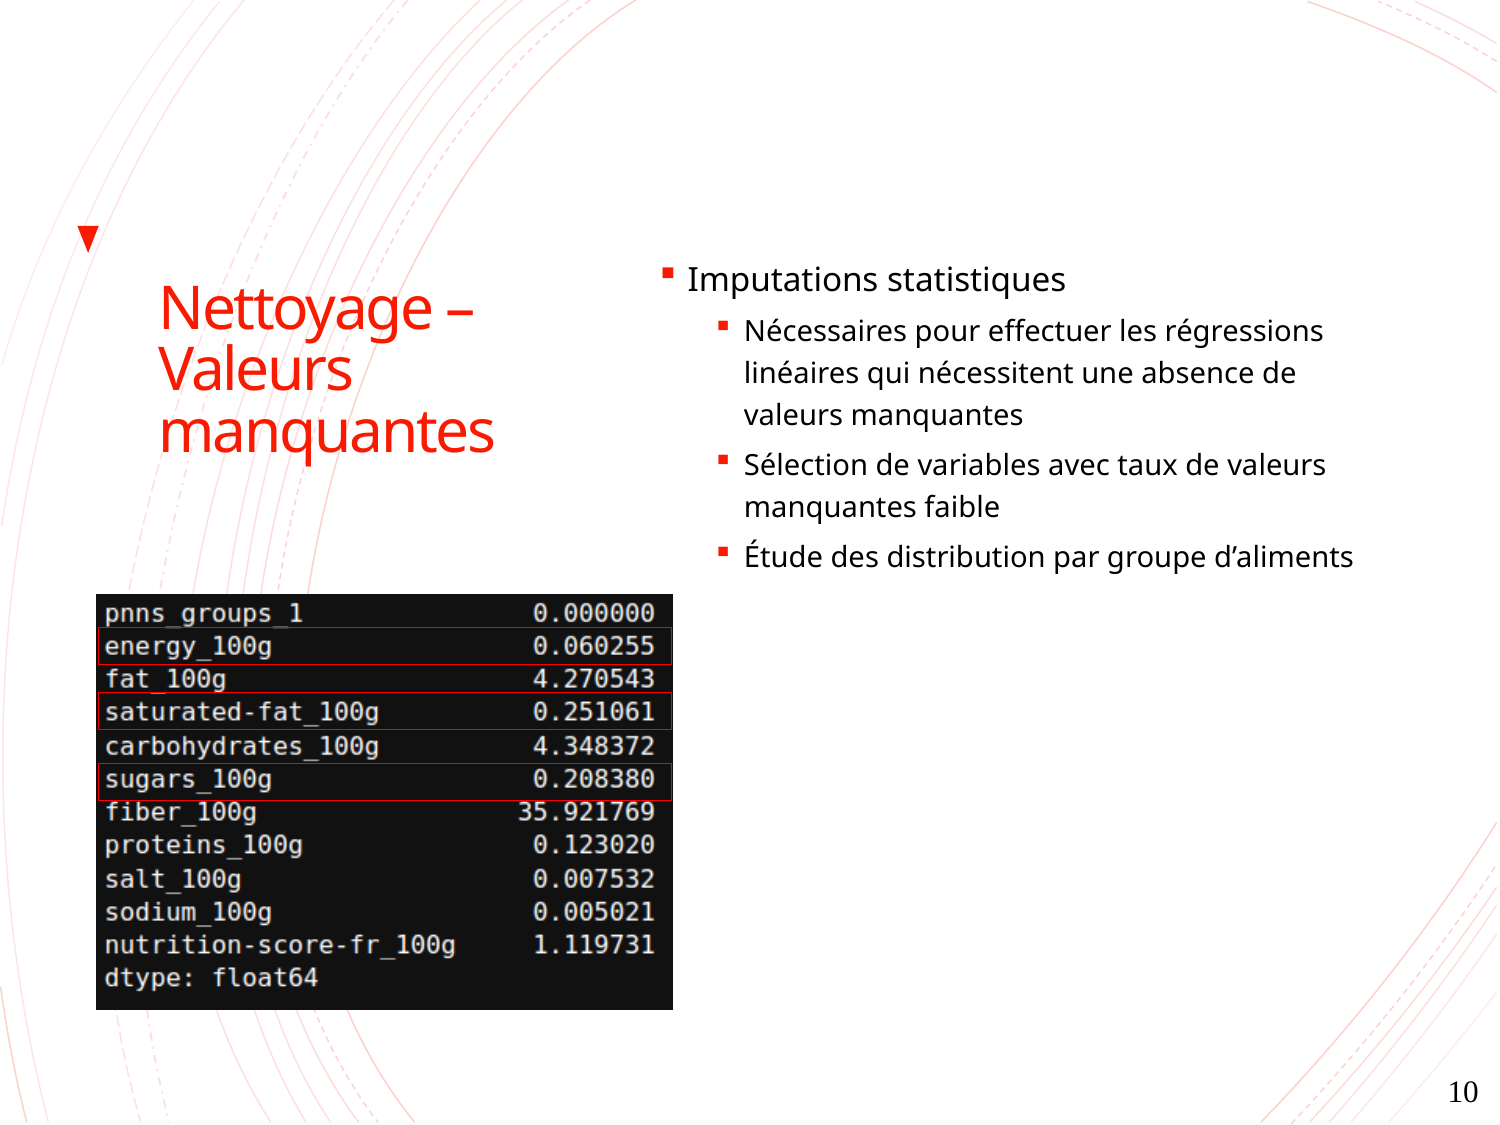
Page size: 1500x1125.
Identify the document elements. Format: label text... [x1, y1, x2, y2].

title Nettoyage – Valeurs manquantes [121, 242, 584, 594]
text_box <numéro> [1432, 1064, 1494, 1120]
picture [96, 594, 673, 1010]
text_box [77, 225, 99, 253]
list Imputations statistiques Nécessaires pour effectuer les régressions linéaires qui nécessitent une absence de valeurs manquantes Sélection de variables avec taux de valeurs manquantes faible Étude des distribution par groupe d’aliments [644, 242, 1403, 993]
